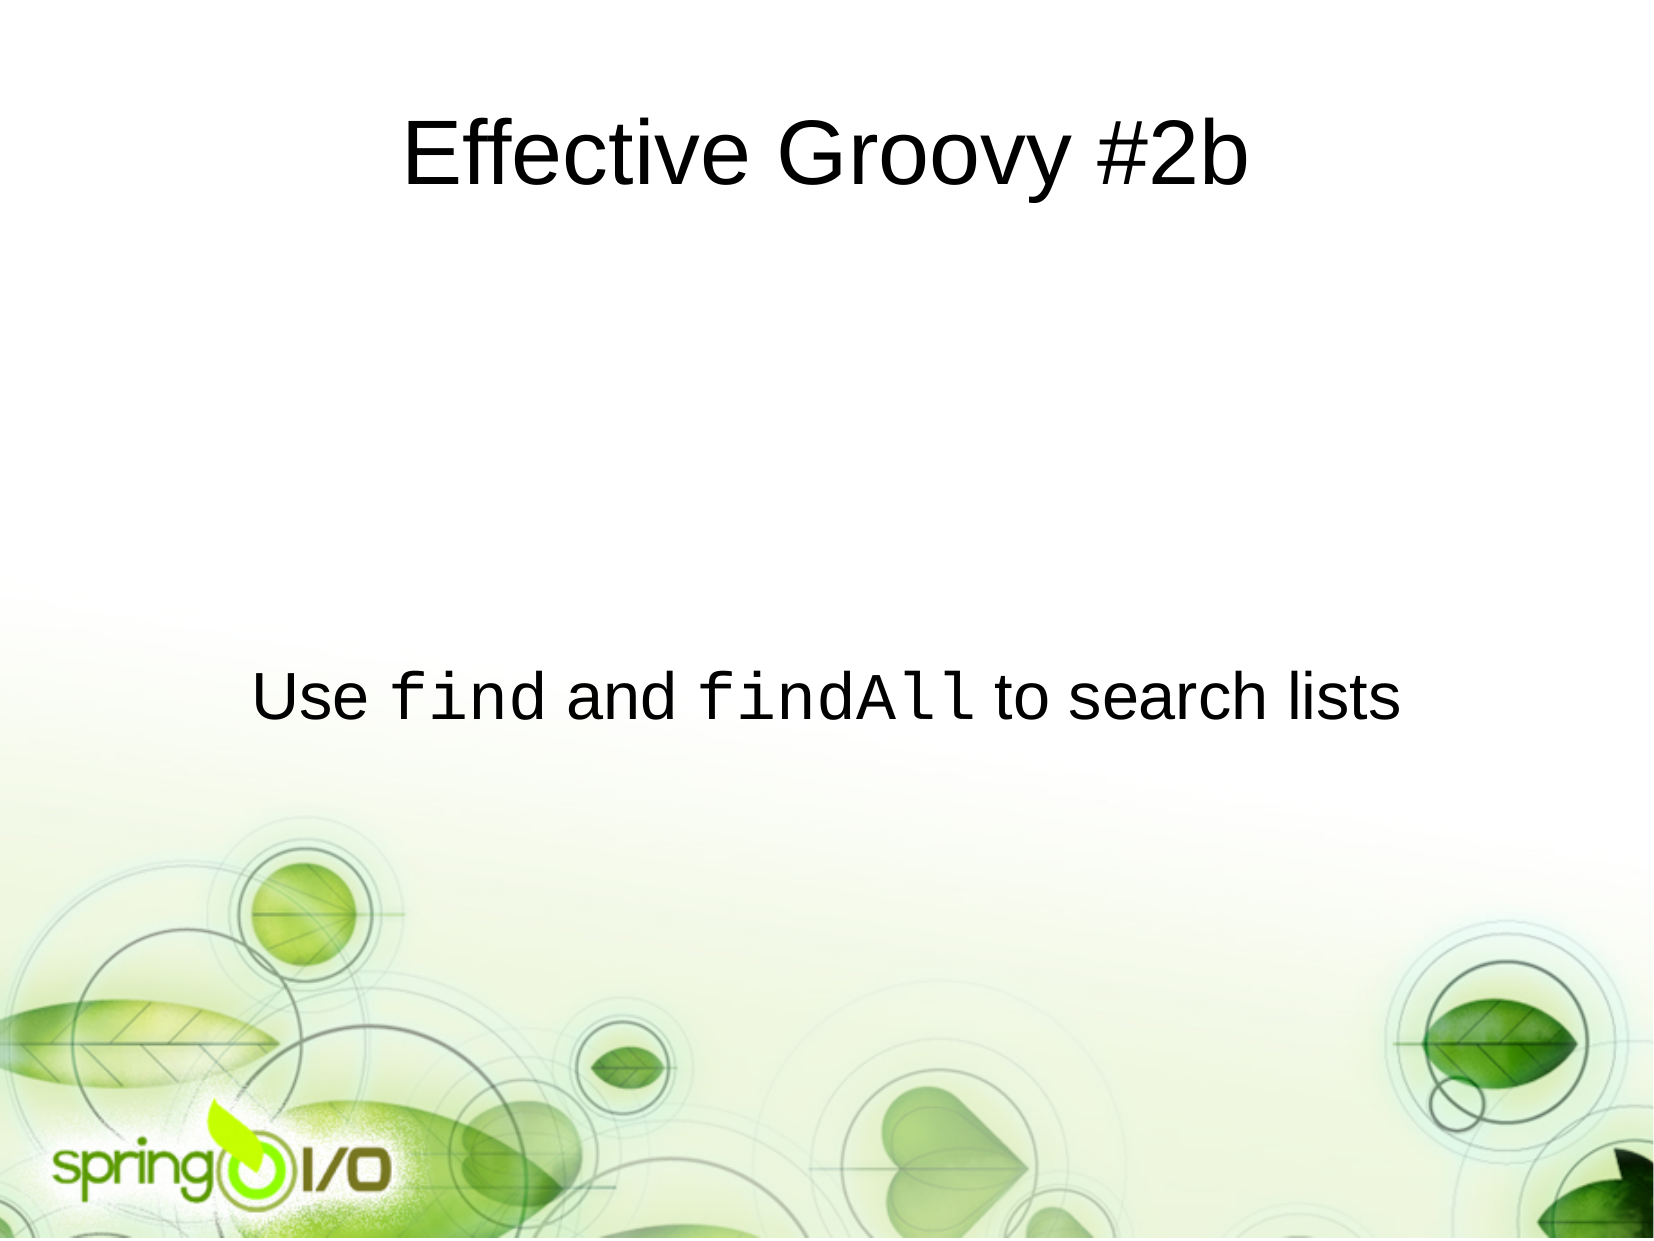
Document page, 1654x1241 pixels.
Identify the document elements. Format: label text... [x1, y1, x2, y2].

title Effective Groovy #2b [82, 56, 1571, 250]
picture [0, 0, 1654, 1238]
subtitle Use find and findAll to search lists [82, 297, 1571, 1102]
